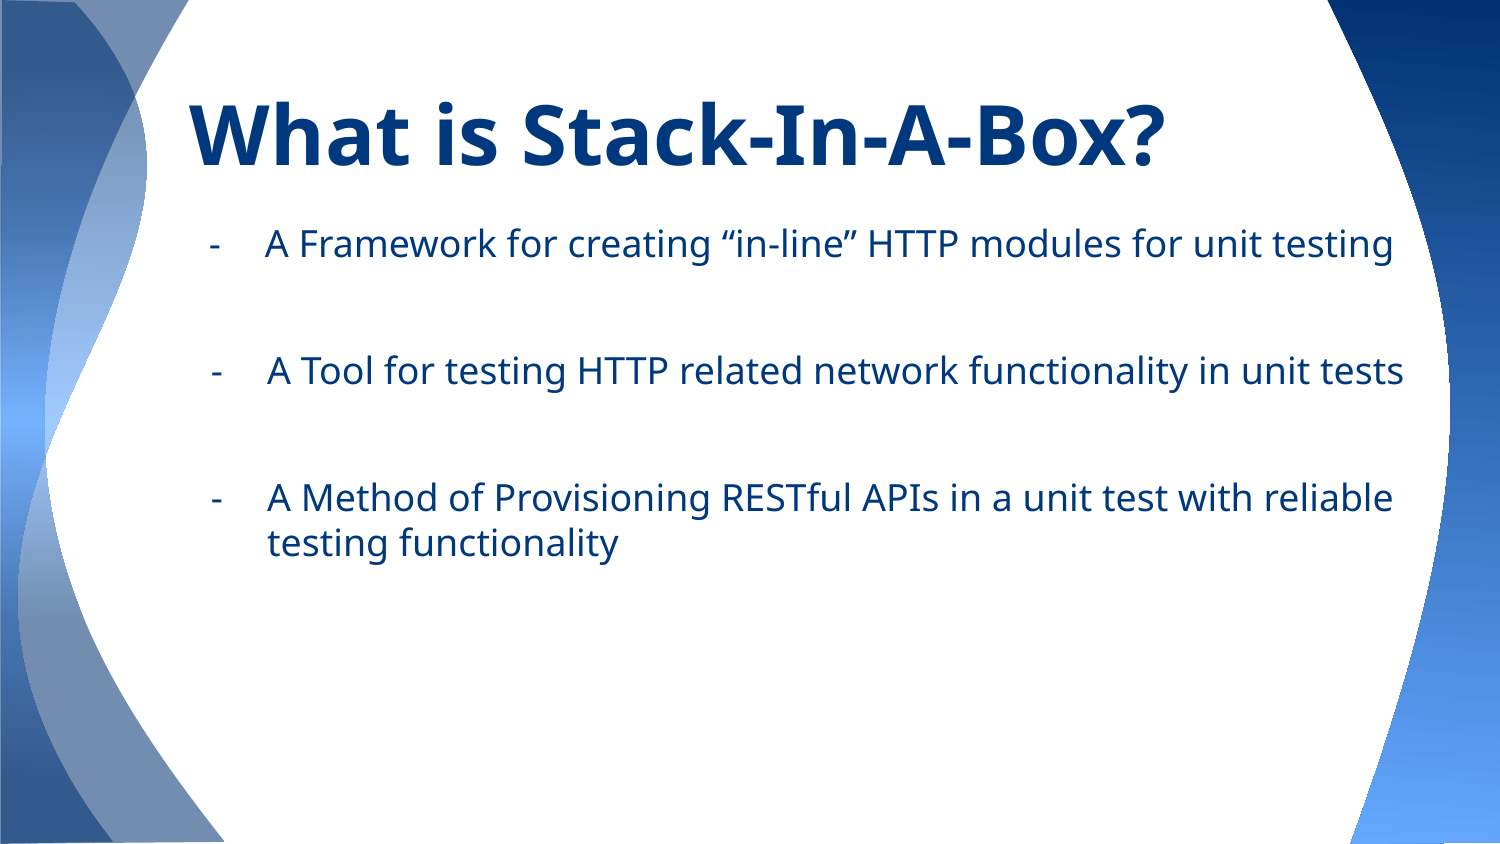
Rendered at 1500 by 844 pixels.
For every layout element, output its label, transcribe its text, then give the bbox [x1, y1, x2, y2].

list A Framework for creating “in-line” HTTP modules for unit testing [174, 205, 1421, 330]
list A Tool for testing HTTP related network functionality in unit tests [177, 332, 1423, 458]
list A Method of Provisioning RESTful APIs in a unit test with reliable testing functionality [177, 459, 1423, 585]
title What is Stack-In-A-Box? [174, 33, 1425, 197]
